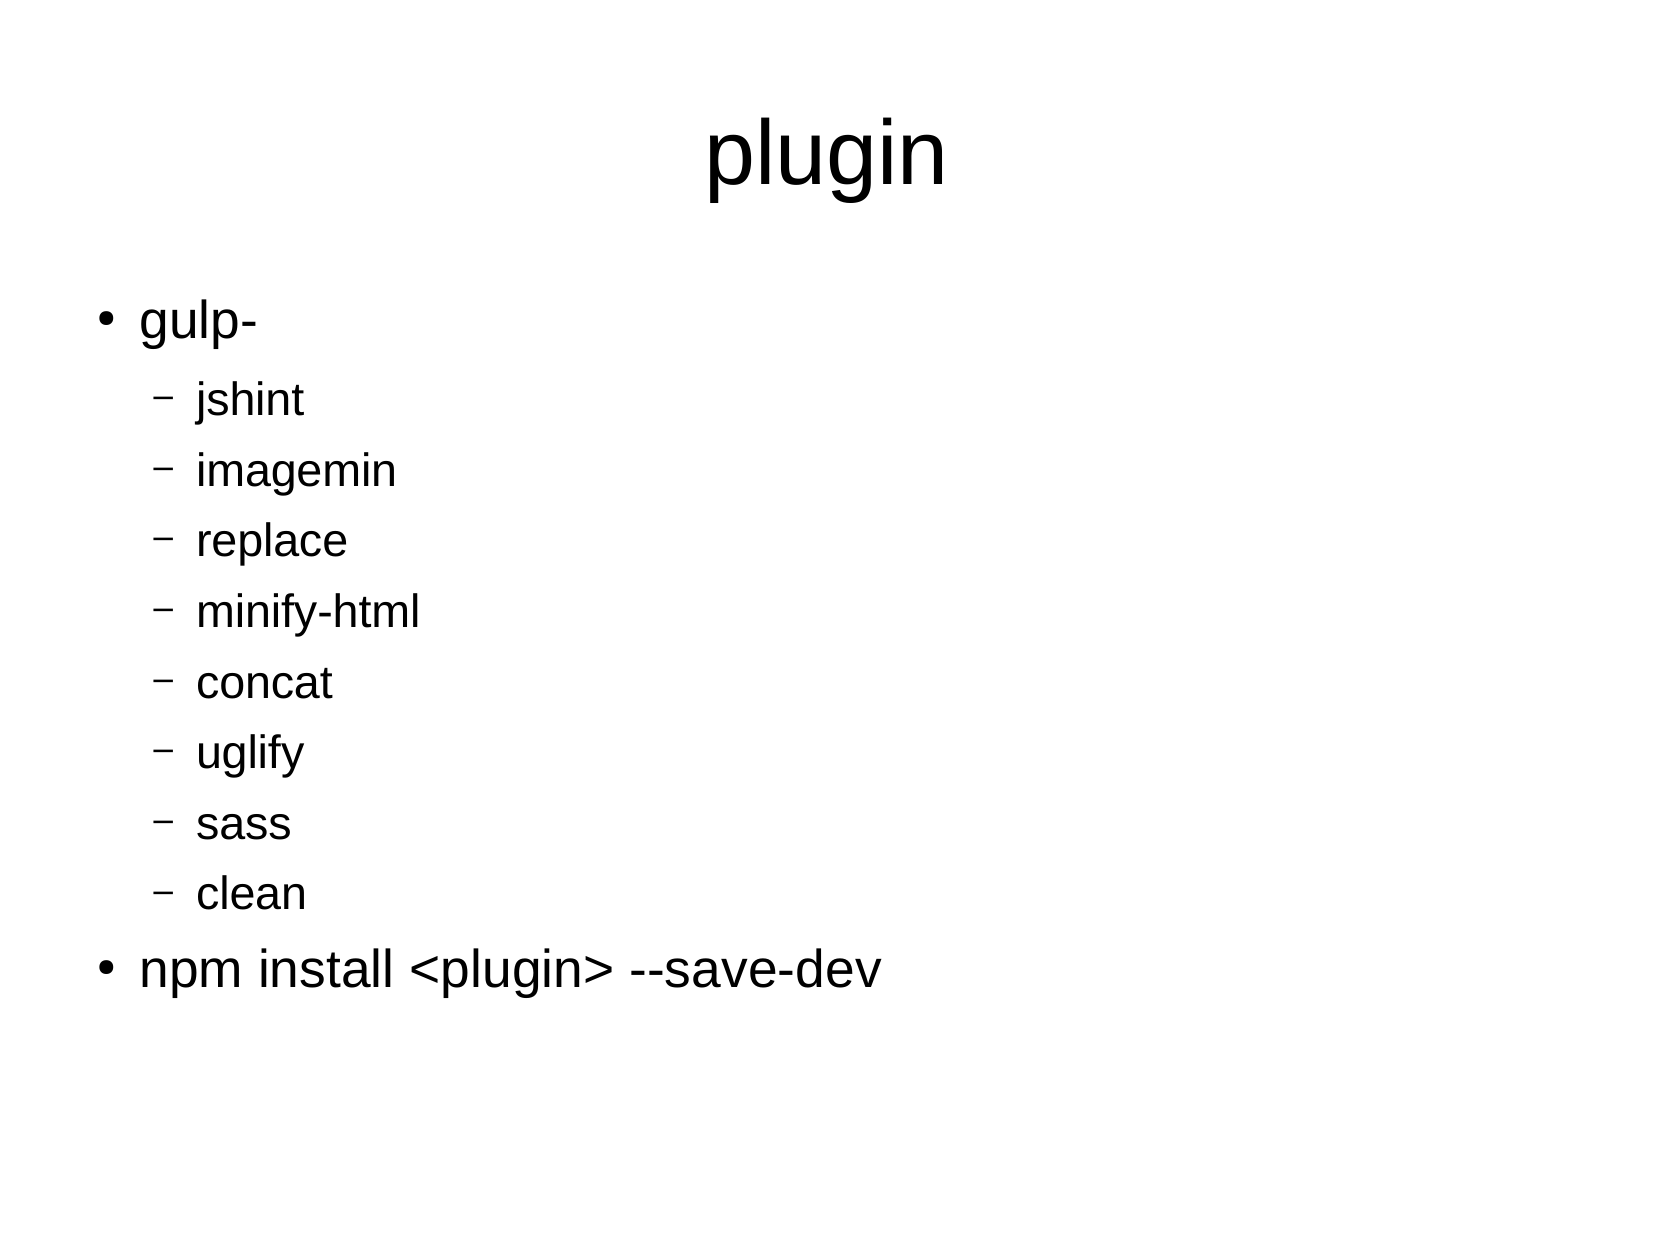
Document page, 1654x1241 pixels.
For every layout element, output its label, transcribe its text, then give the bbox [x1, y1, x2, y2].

list gulp- jshint imagemin replace minify-html concat uglify sass clean npm install <plugin> --save-dev [82, 290, 1571, 1010]
title plugin [82, 49, 1571, 257]
